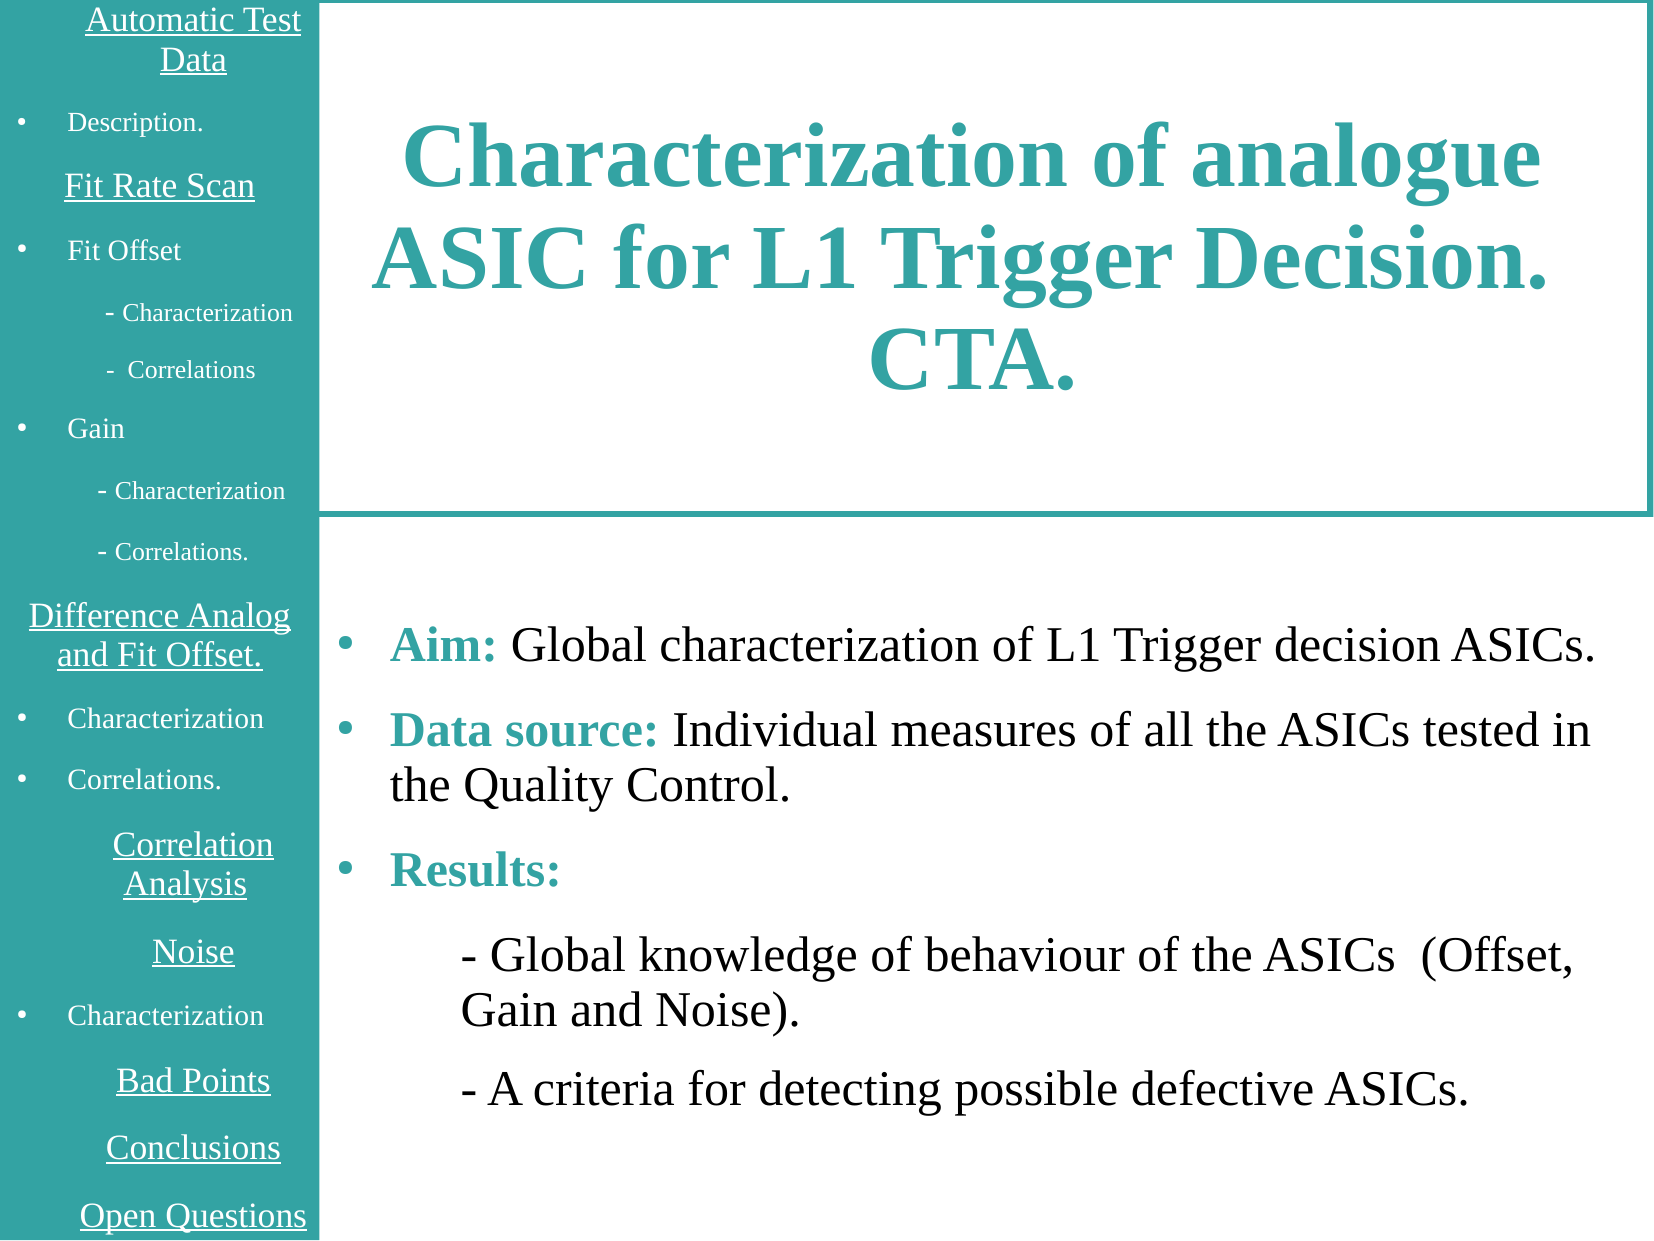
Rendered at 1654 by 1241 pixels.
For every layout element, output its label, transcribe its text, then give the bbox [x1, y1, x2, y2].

title Characterization of analogue ASIC for L1 Trigger Decision. CTA. [320, 0, 1651, 515]
list Aim: Global characterization of L1 Trigger decision ASICs. Data source: Individual measures of all the ASICs tested in the Quality Control. Results: - Global knowledge of behaviour of the ASICs (Offset, Gain and Noise). - A criteria for detecting possible defective ASICs. [320, 531, 1630, 1241]
list Automatic Test Data Description. Fit Rate Scan Fit Offset - Characterization - Correlations Gain - Characterization - Correlations. Difference Analog and Fit Offset. Characterization Correlations. Correlation Analysis Noise Characterization Bad Points Conclusions Open Questions [0, 0, 320, 1241]
